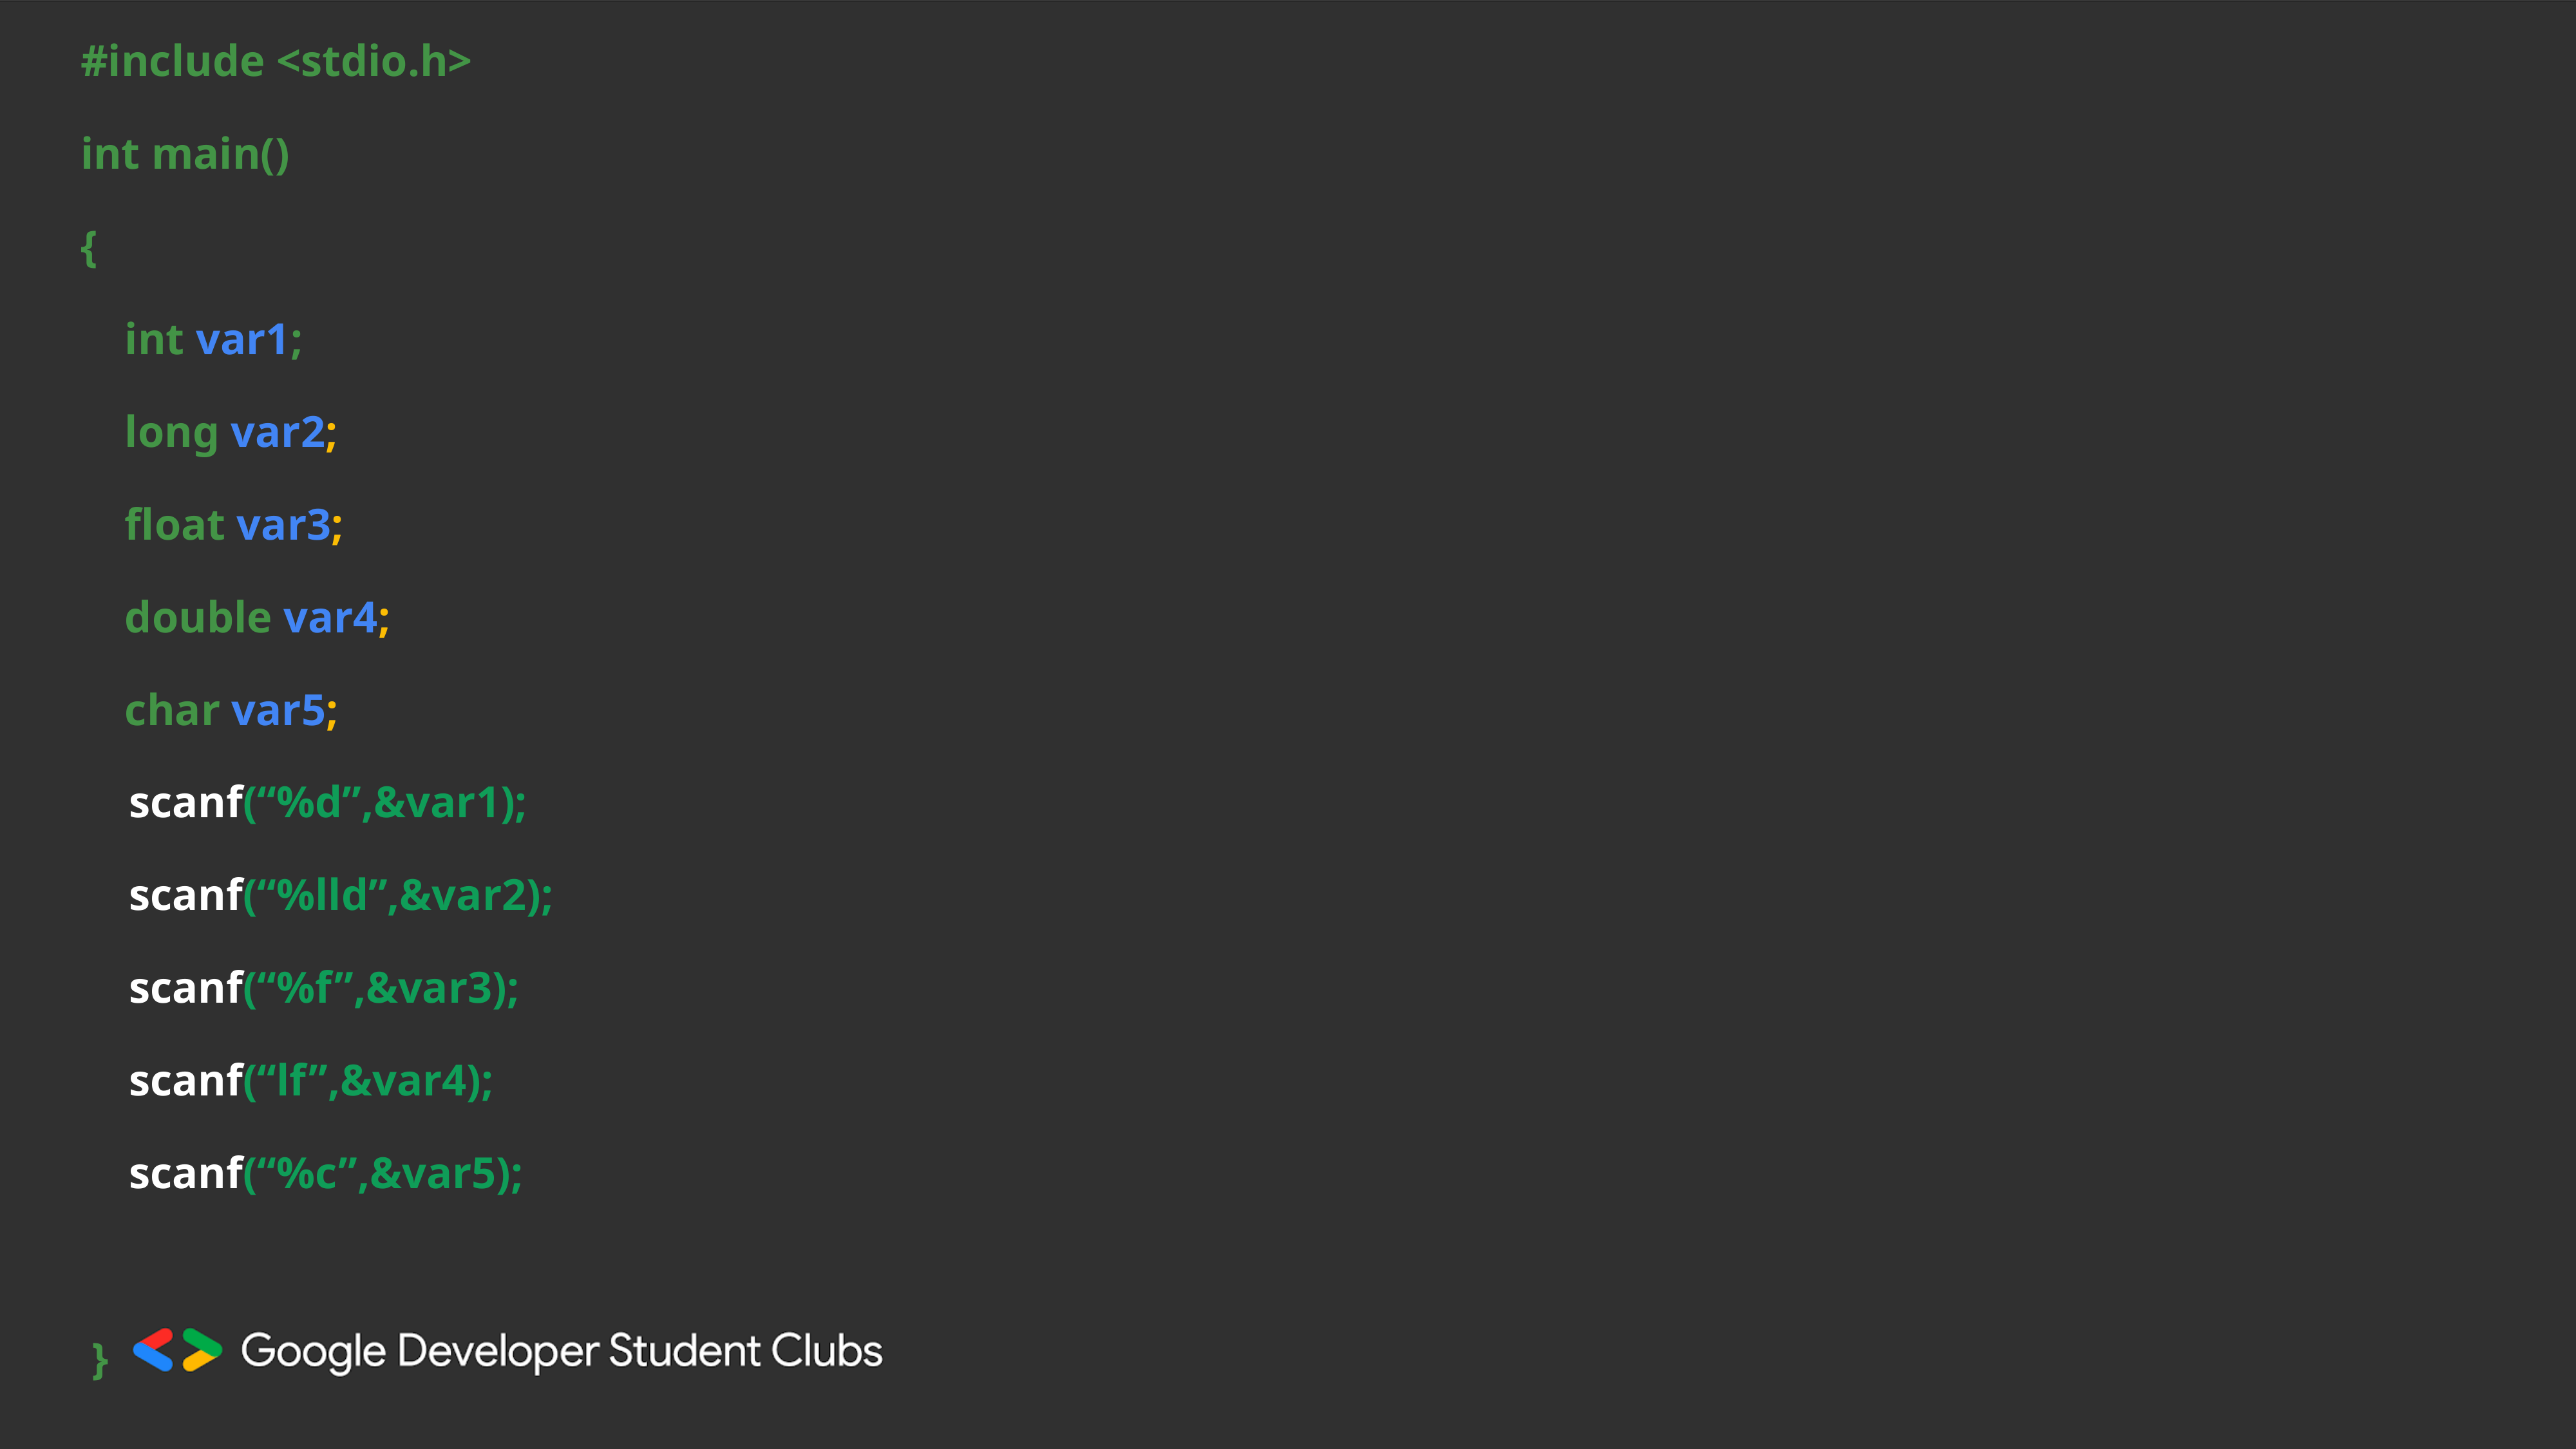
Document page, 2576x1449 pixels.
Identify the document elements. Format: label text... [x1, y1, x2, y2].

picture [0, 0, 2576, 1449]
text_box #include <stdio.h> int main() { int var1; long var2; float var3; double var4; char var5; scanf(“%d”,&var1); scanf(“%lld”,&var2); scanf(“%f”,&var3); scanf(“lf”,&var4); scanf(“%c”,&var5); } [75, 87, 2440, 1287]
